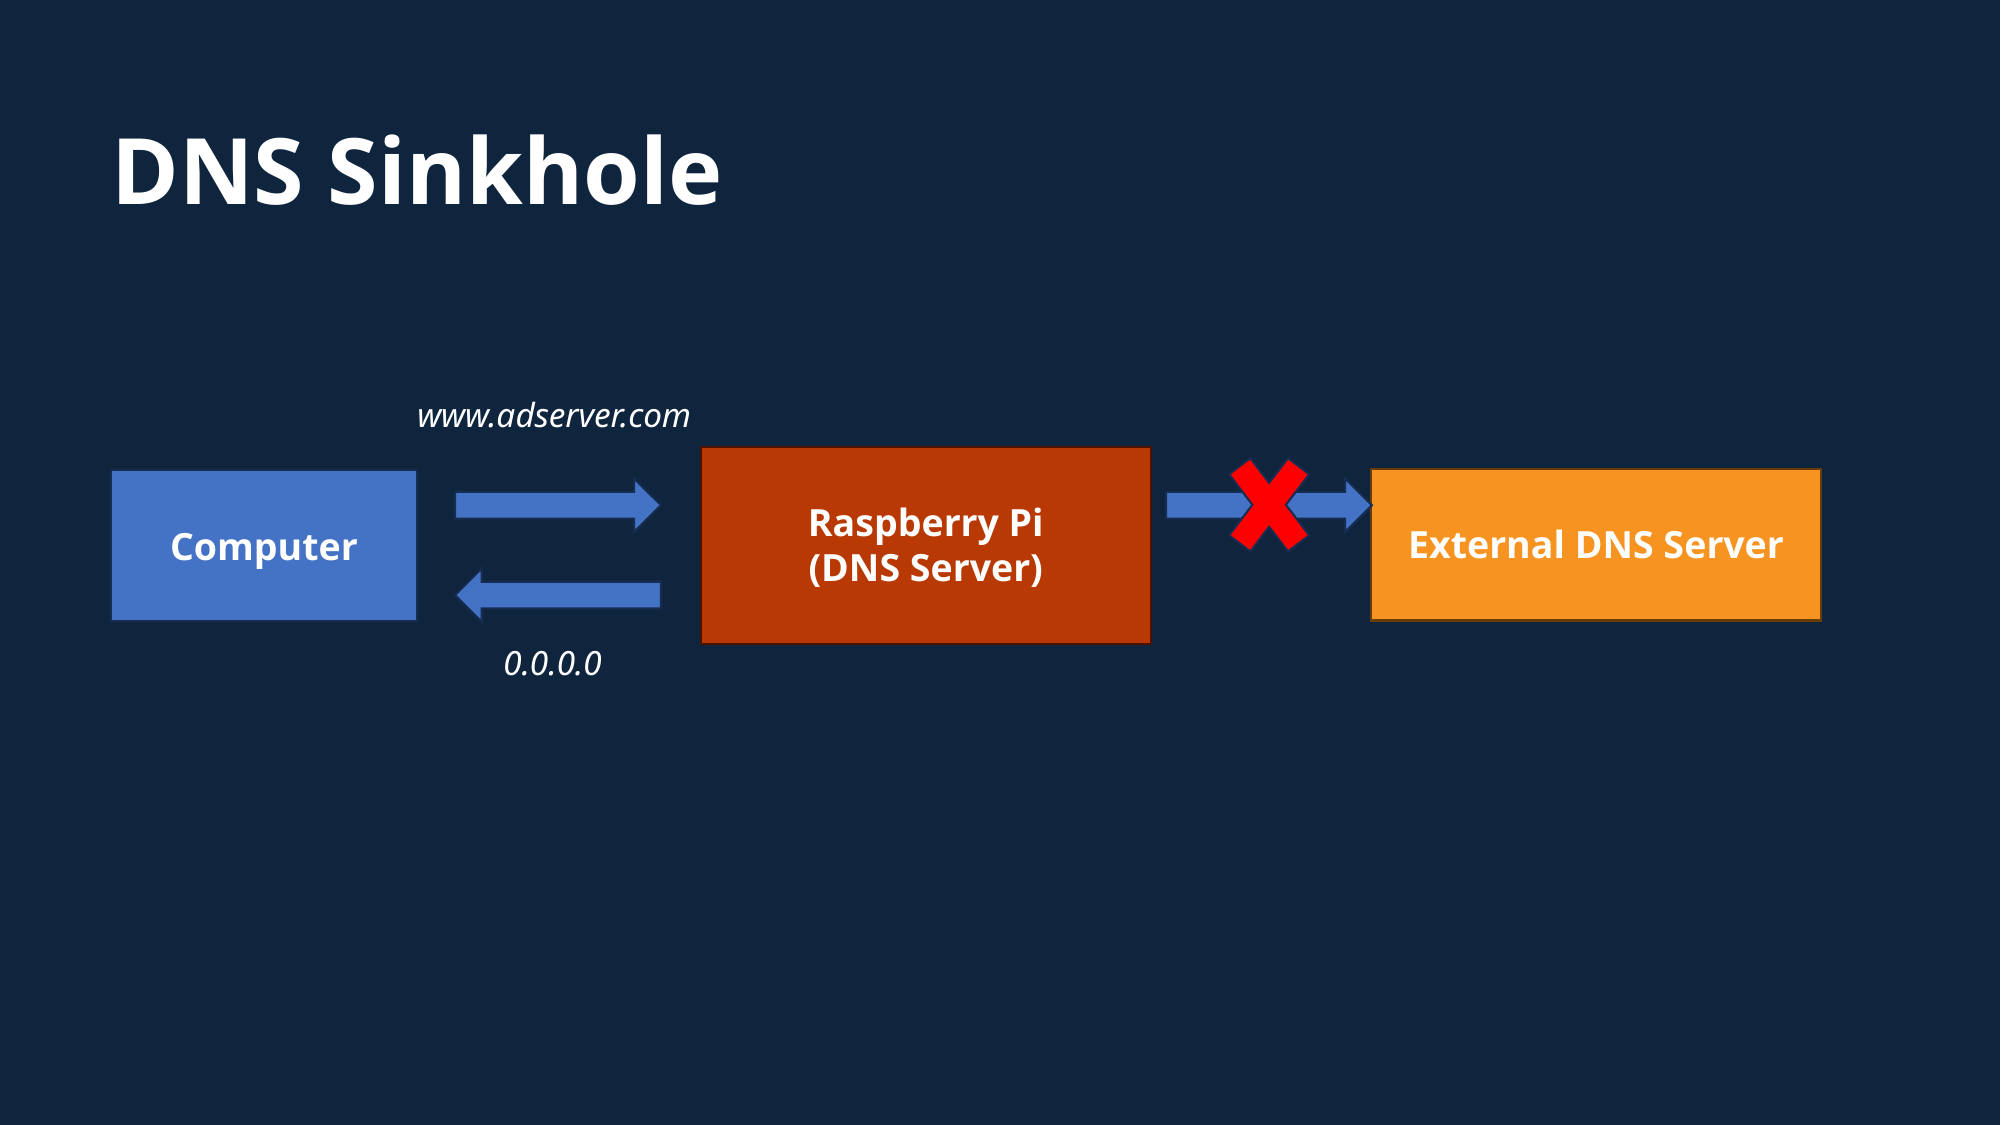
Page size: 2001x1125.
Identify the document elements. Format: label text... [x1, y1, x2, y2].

text_box Computer [111, 469, 417, 622]
text_box www.adserver.com [402, 386, 748, 442]
text_box External DNS Server [1371, 469, 1822, 621]
text_box [455, 478, 661, 532]
text_box [455, 568, 661, 622]
text_box Raspberry Pi (DNS Server) [700, 446, 1151, 644]
text_box [1166, 458, 1372, 552]
title DNS Sinkhole [96, 83, 1822, 267]
text_box 0.0.0.0 [488, 635, 834, 691]
